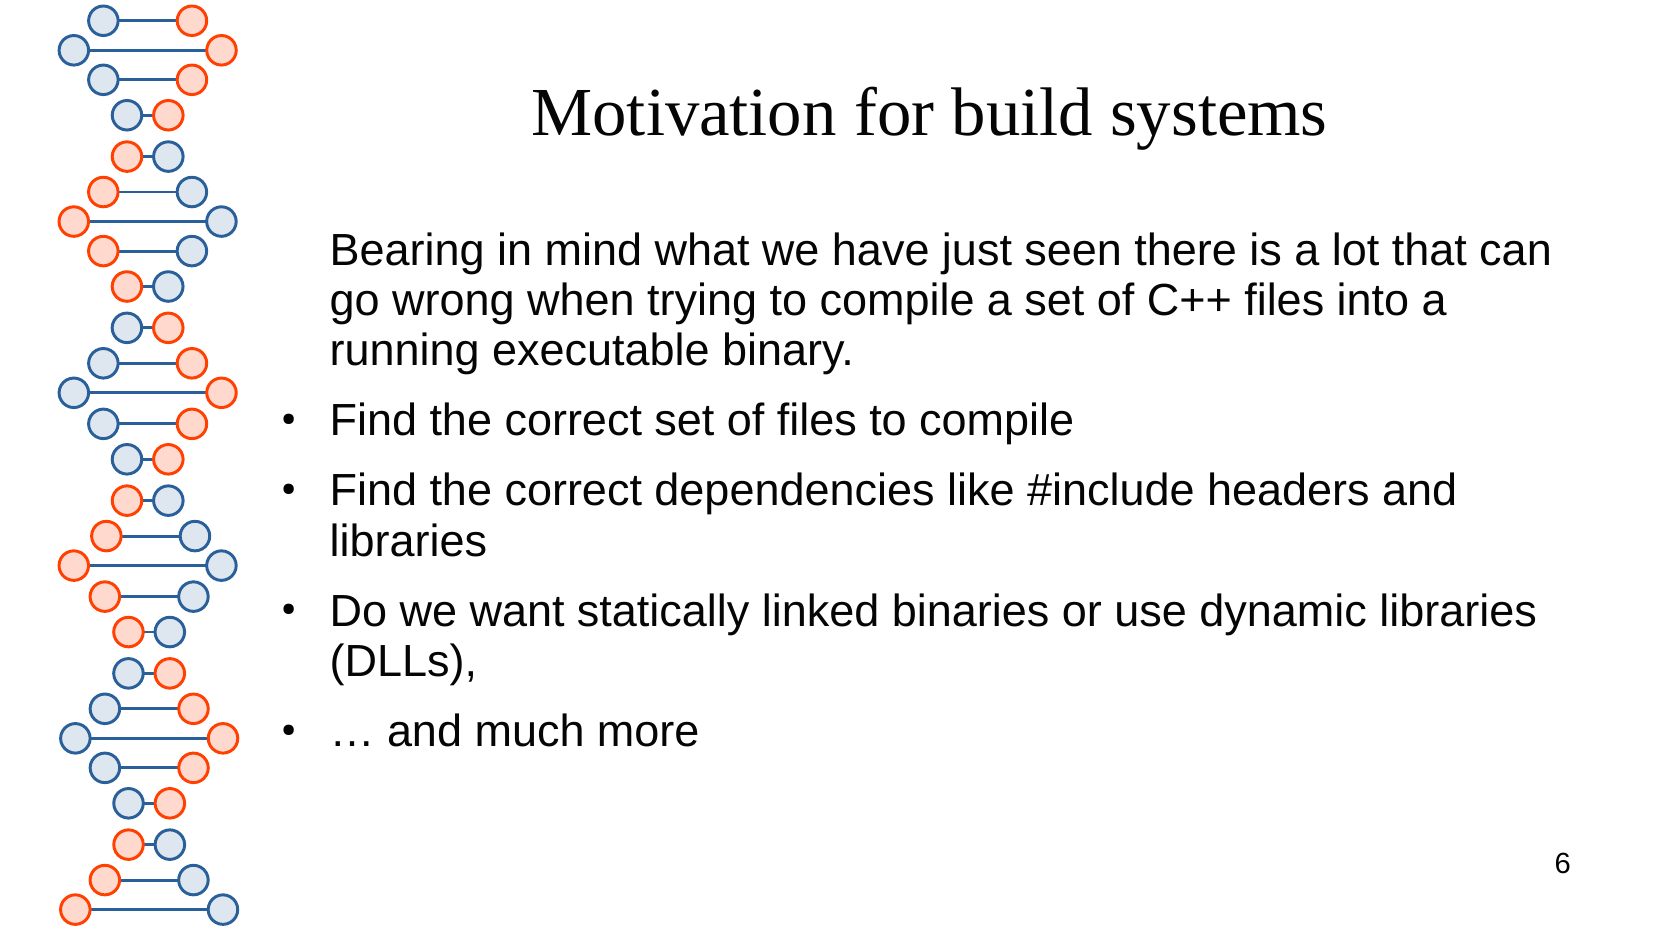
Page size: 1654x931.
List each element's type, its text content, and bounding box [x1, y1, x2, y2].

list Bearing in mind what we have just seen there is a lot that can go wrong when trying to compile a set of C++ files into a running executable binary. Find the correct set of files to compile Find the correct dependencies like #include headers and libraries Do we want statically linked binaries or use dynamic libraries (DLLs), … and much more [265, 224, 1595, 764]
title Motivation for build systems [265, 35, 1595, 189]
